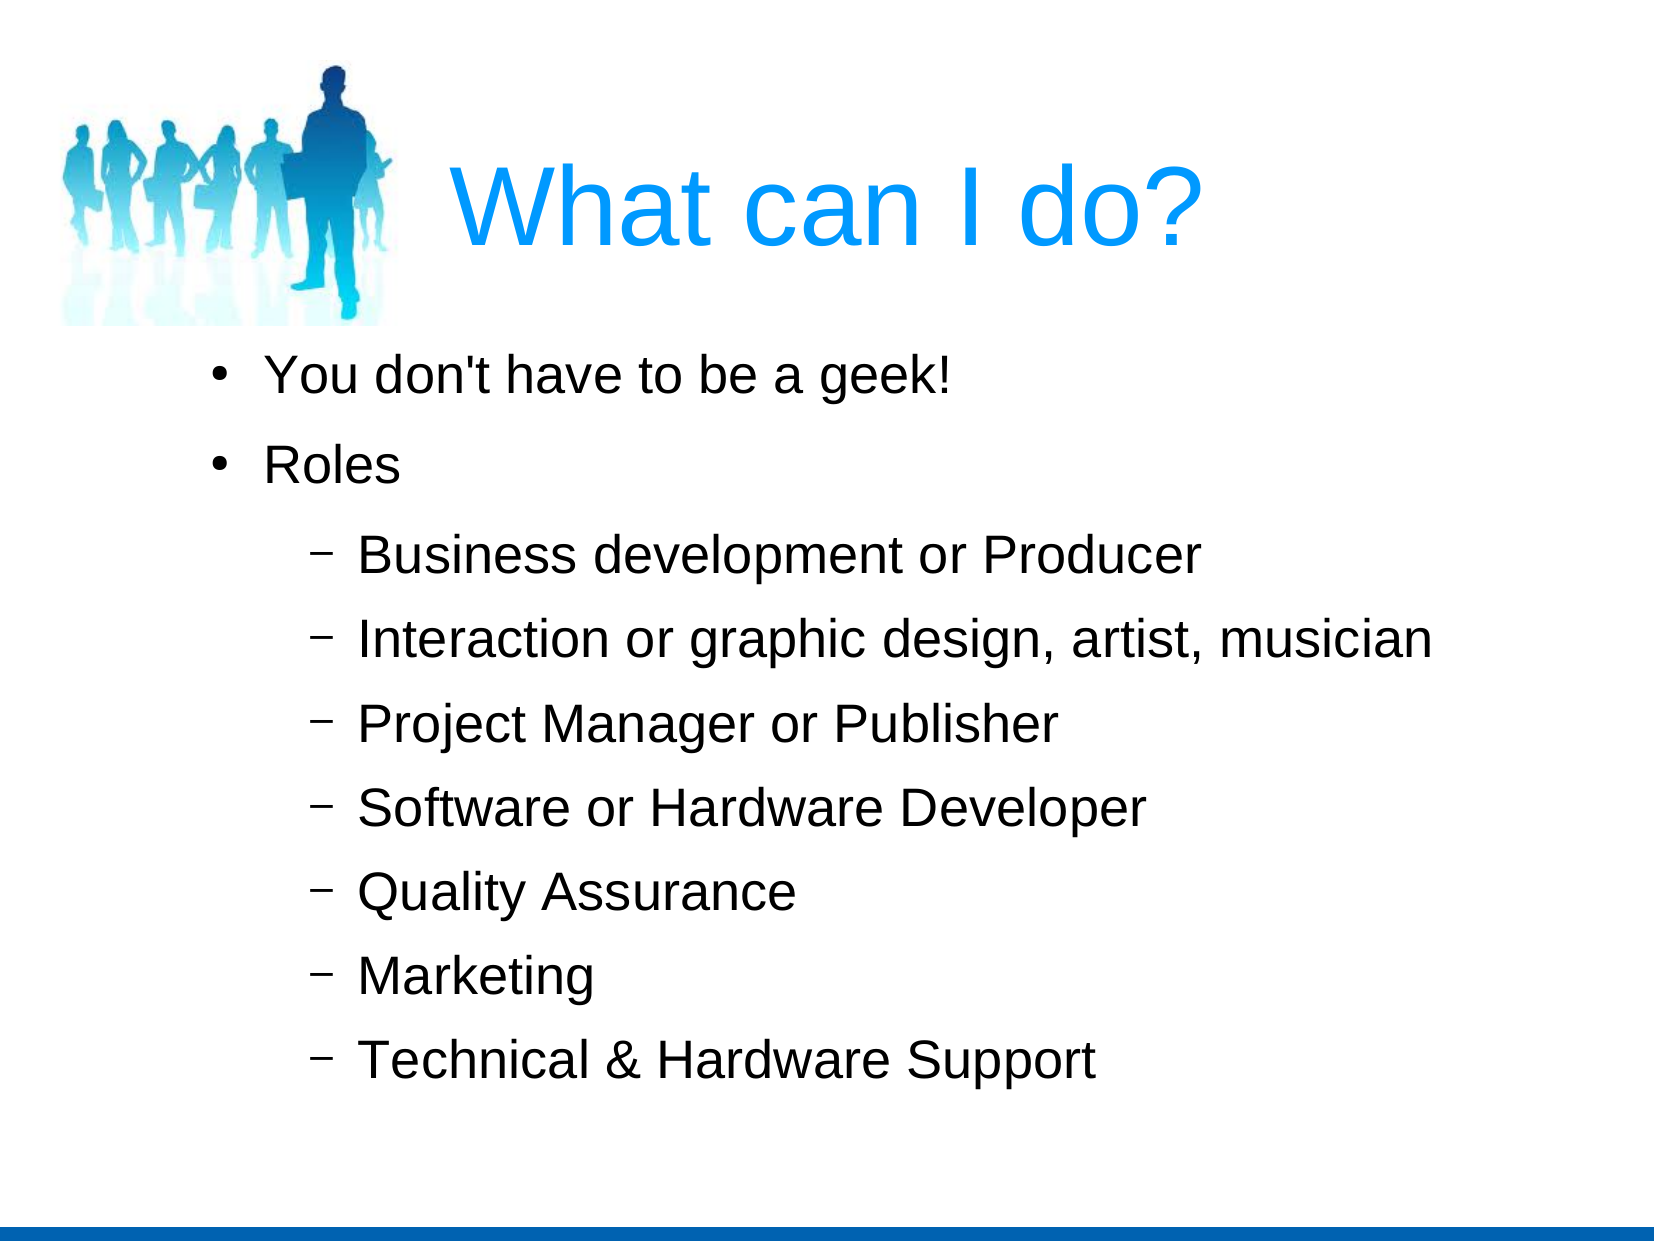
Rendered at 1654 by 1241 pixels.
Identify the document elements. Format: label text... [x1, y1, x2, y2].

title What can I do? [413, 102, 1534, 310]
picture [38, 60, 413, 326]
list You don't have to be a geek! Roles Business development or Producer Interaction or graphic design, artist, musician Project Manager or Publisher Software or Hardware Developer Quality Assurance Marketing Technical & Hardware Support [121, 344, 1534, 1151]
